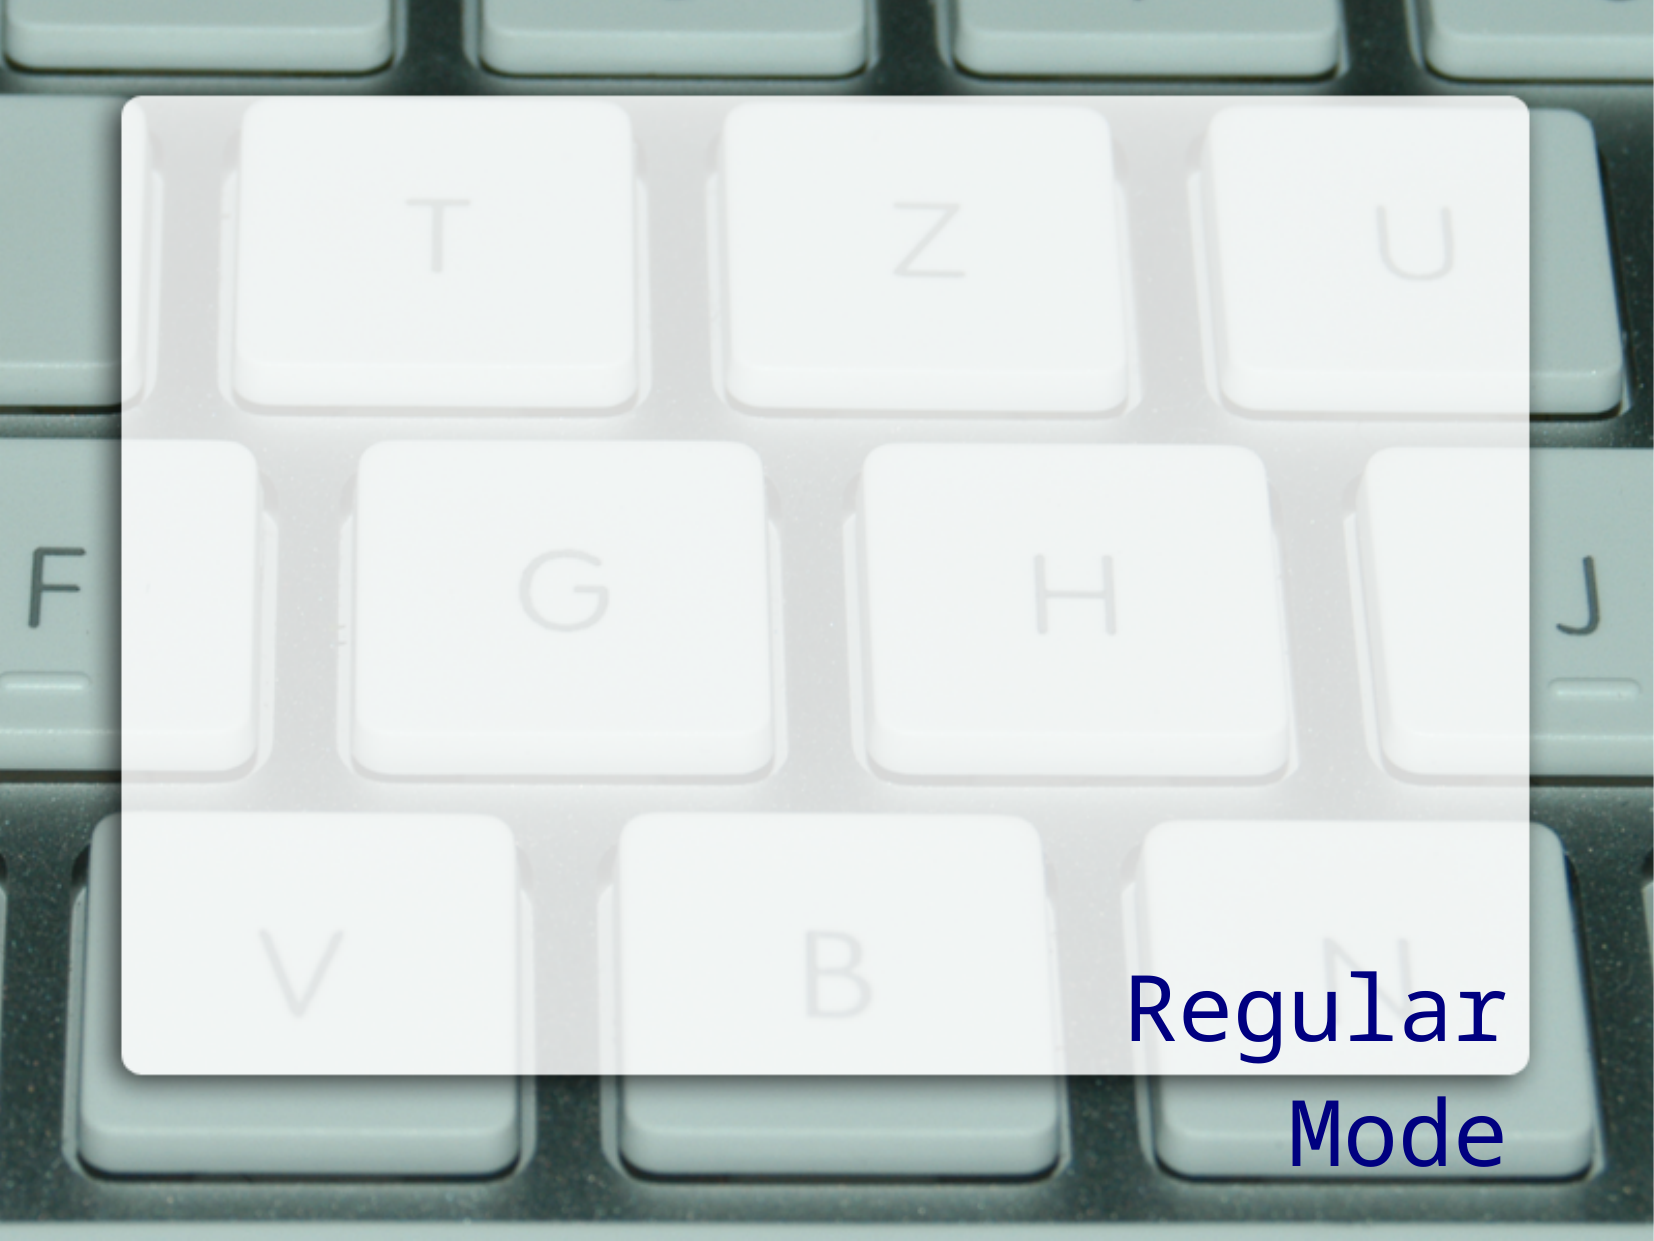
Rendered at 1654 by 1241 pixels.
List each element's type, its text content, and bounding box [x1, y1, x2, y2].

text_box Regular Mode [856, 936, 1524, 1074]
picture [0, 0, 1654, 1241]
